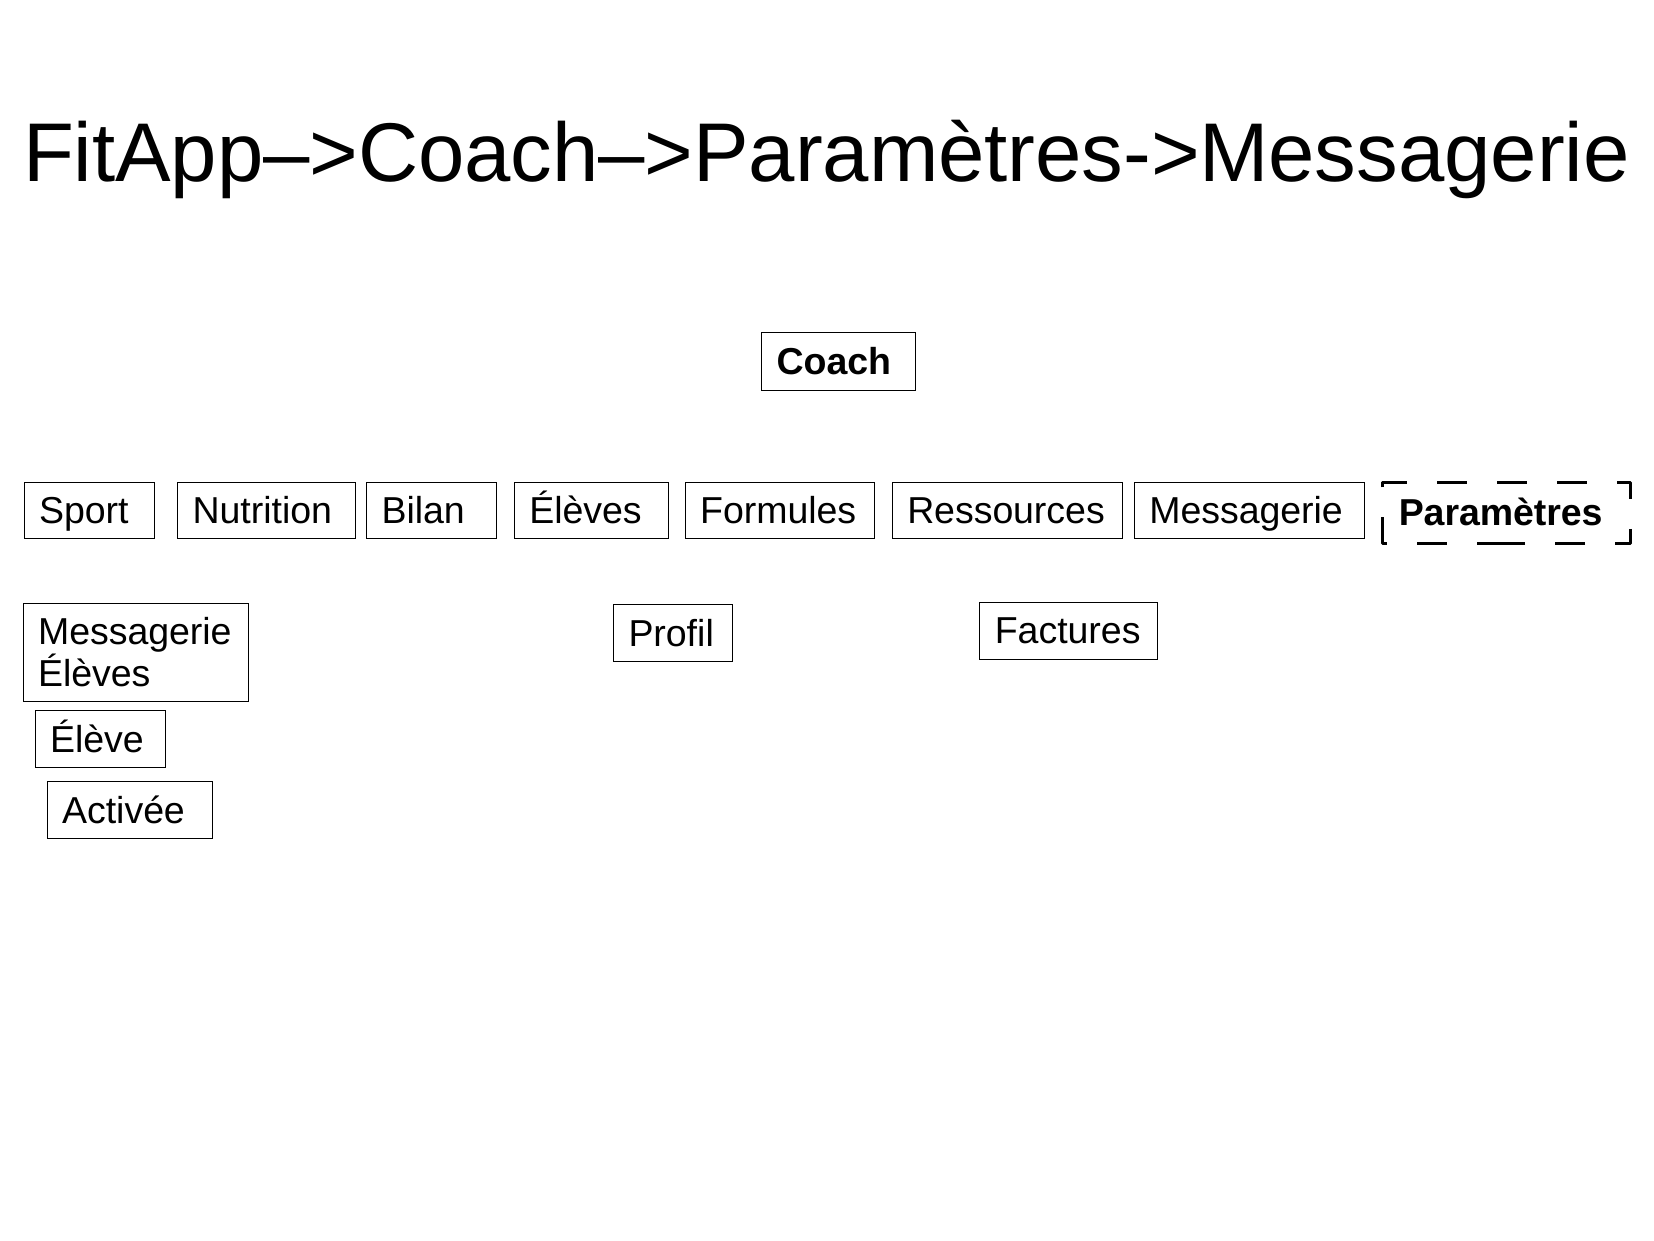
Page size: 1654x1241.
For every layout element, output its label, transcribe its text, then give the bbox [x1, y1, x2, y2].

text_box Paramètres [1382, 482, 1631, 544]
title FitApp–>Coach–>Paramètres->Messagerie [17, 49, 1636, 257]
text_box Élèves [514, 482, 669, 539]
text_box Ressources [892, 482, 1123, 539]
text_box Factures [979, 602, 1158, 660]
text_box Élève [35, 710, 166, 768]
text_box Sport [24, 482, 155, 539]
text_box Messagerie Élèves [23, 603, 249, 702]
text_box Messagerie [1134, 482, 1365, 539]
text_box Coach [761, 332, 916, 391]
text_box Bilan [366, 482, 497, 539]
text_box Profil [613, 604, 733, 662]
text_box Nutrition [177, 482, 356, 539]
text_box Activée [47, 781, 213, 839]
text_box Formules [685, 482, 875, 539]
